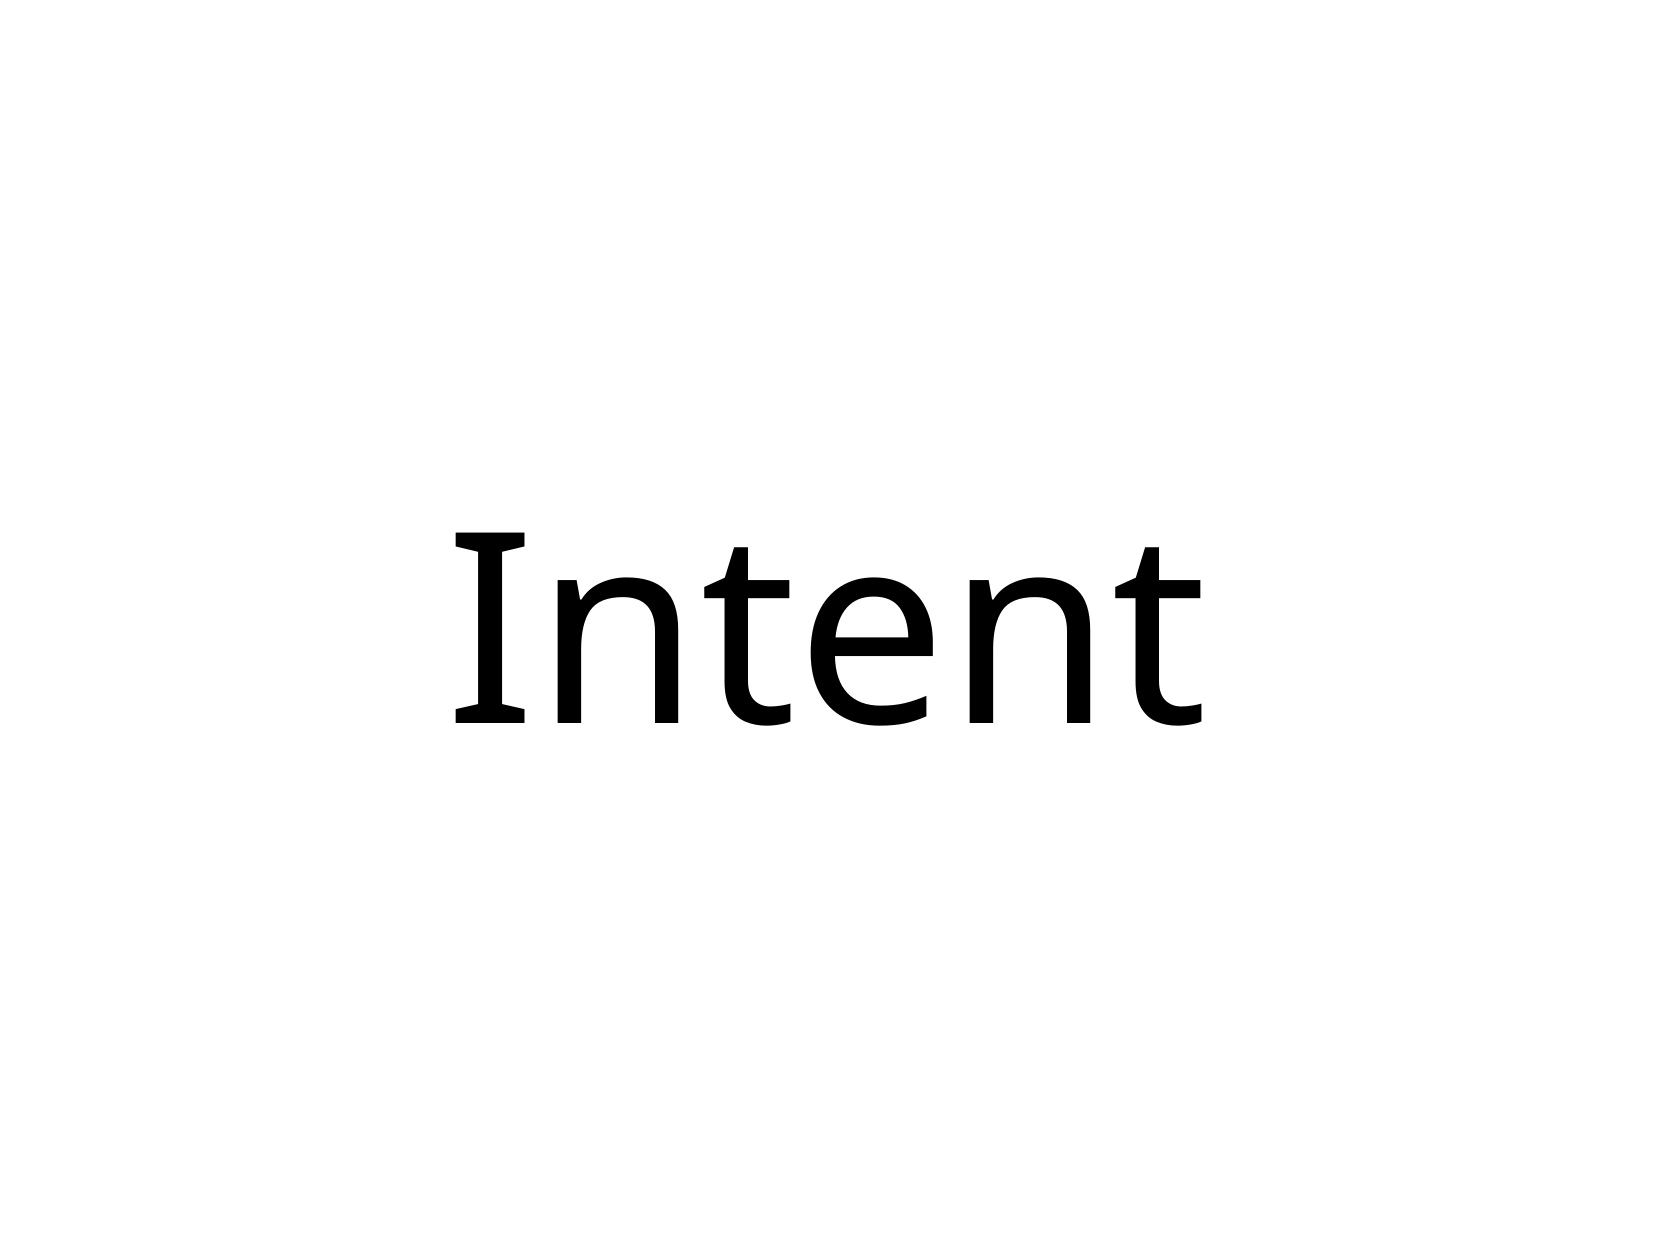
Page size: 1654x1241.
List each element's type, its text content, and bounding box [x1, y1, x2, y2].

subtitle Intent [82, 329, 1571, 911]
